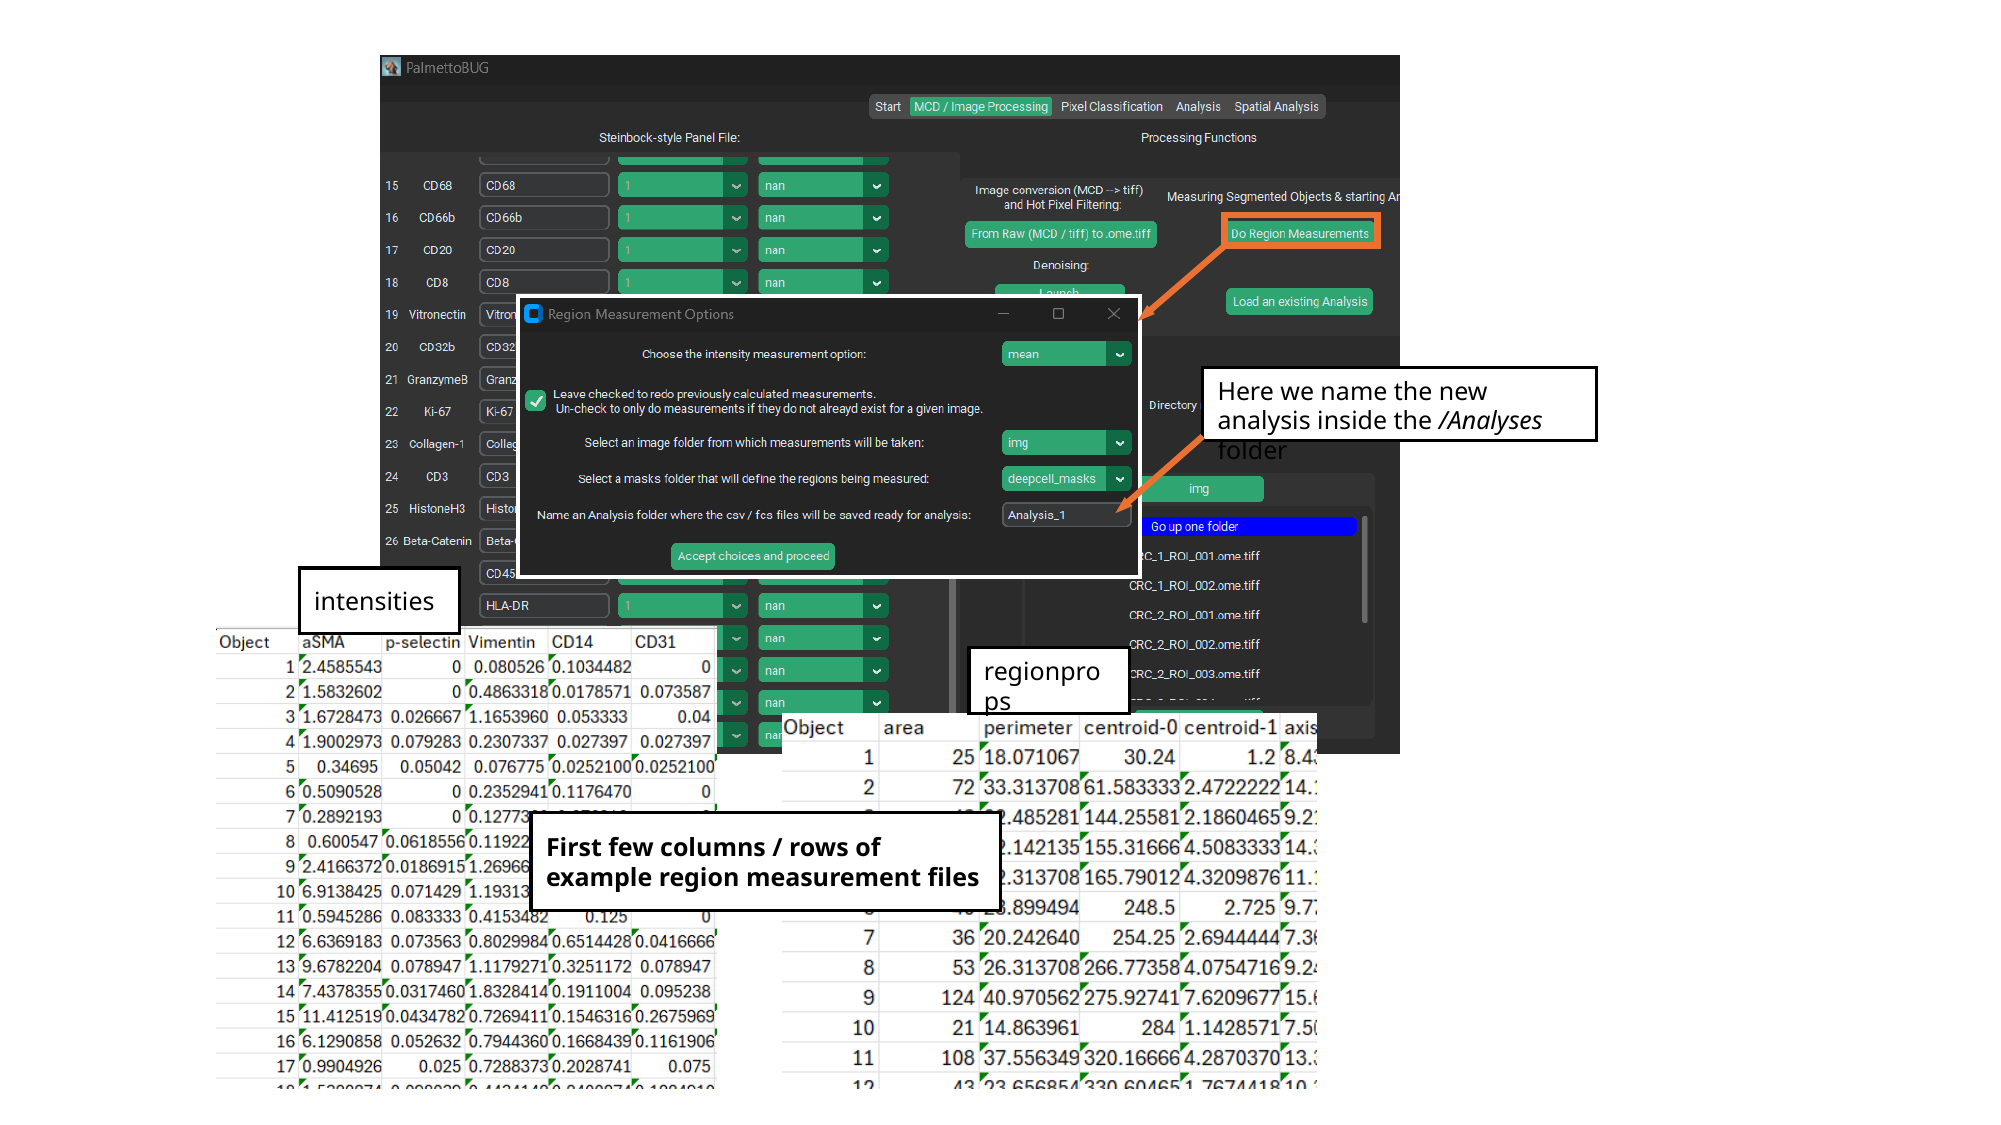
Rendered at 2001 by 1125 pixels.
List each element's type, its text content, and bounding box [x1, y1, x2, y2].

picture [520, 297, 1138, 575]
picture [216, 55, 1400, 1089]
text_box Here we name the new analysis inside the /Analyses folder [1203, 368, 1596, 440]
text_box First few columns / rows of example region measurement files [531, 812, 1000, 911]
text_box intensities [299, 568, 460, 634]
picture [1228, 218, 1374, 242]
text_box regionprops [969, 648, 1130, 713]
picture [1251, 447, 1258, 457]
